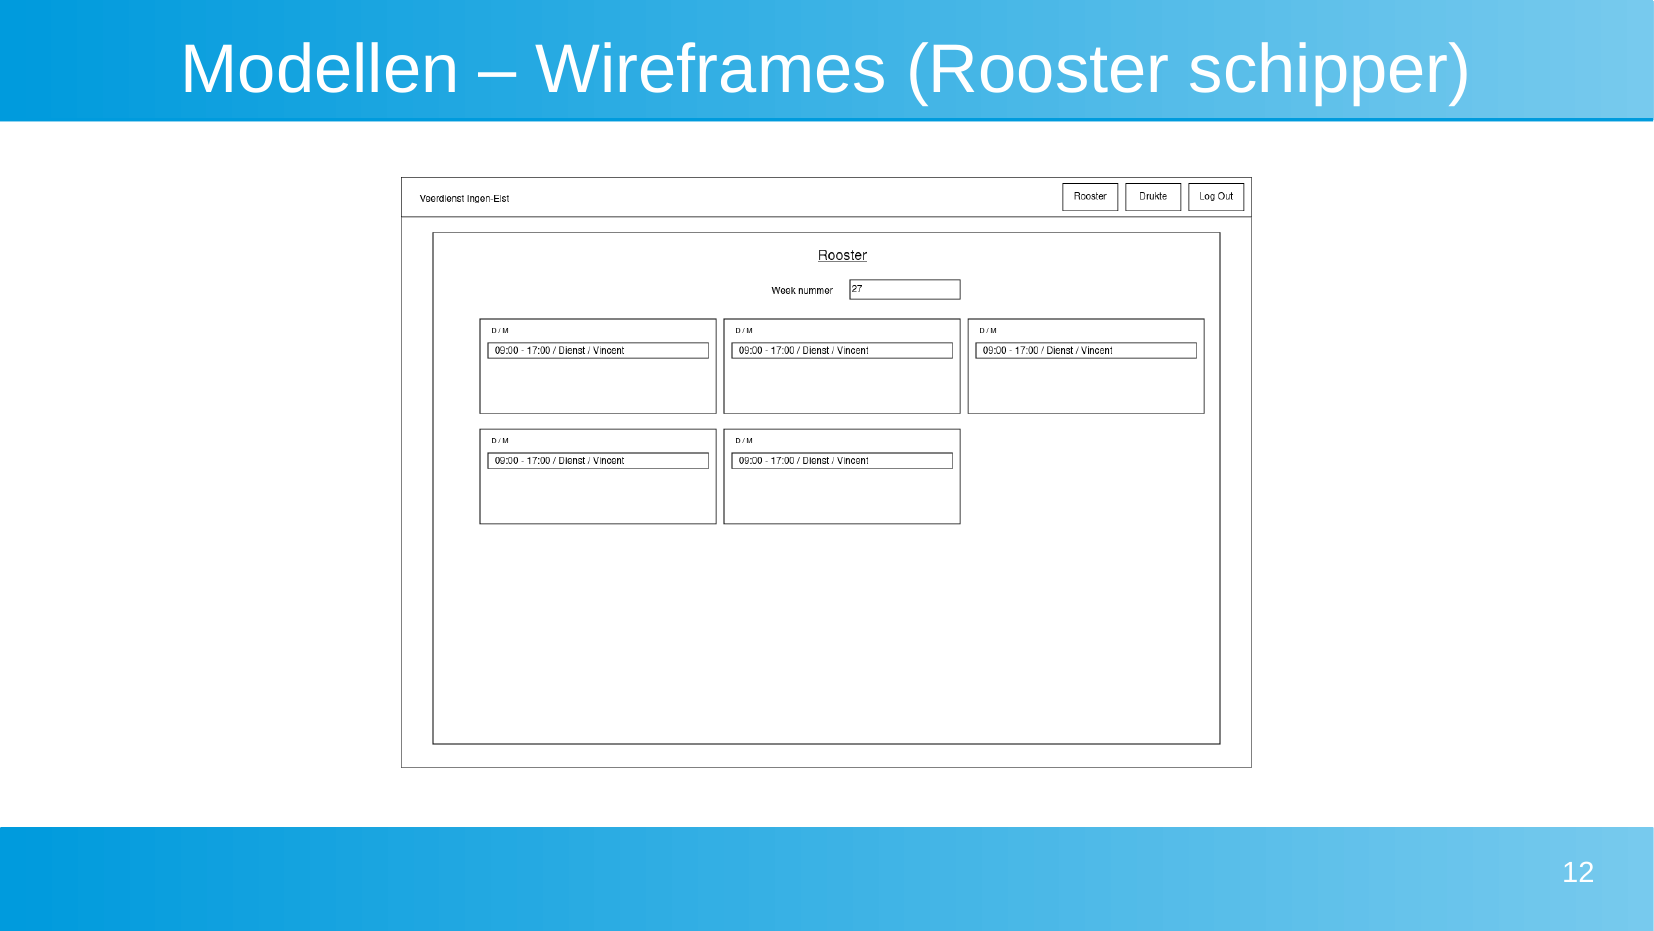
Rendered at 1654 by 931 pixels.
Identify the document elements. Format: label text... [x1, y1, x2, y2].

picture [401, 177, 1252, 768]
title Modellen – Wireframes (Rooster schipper) [59, 29, 1595, 108]
